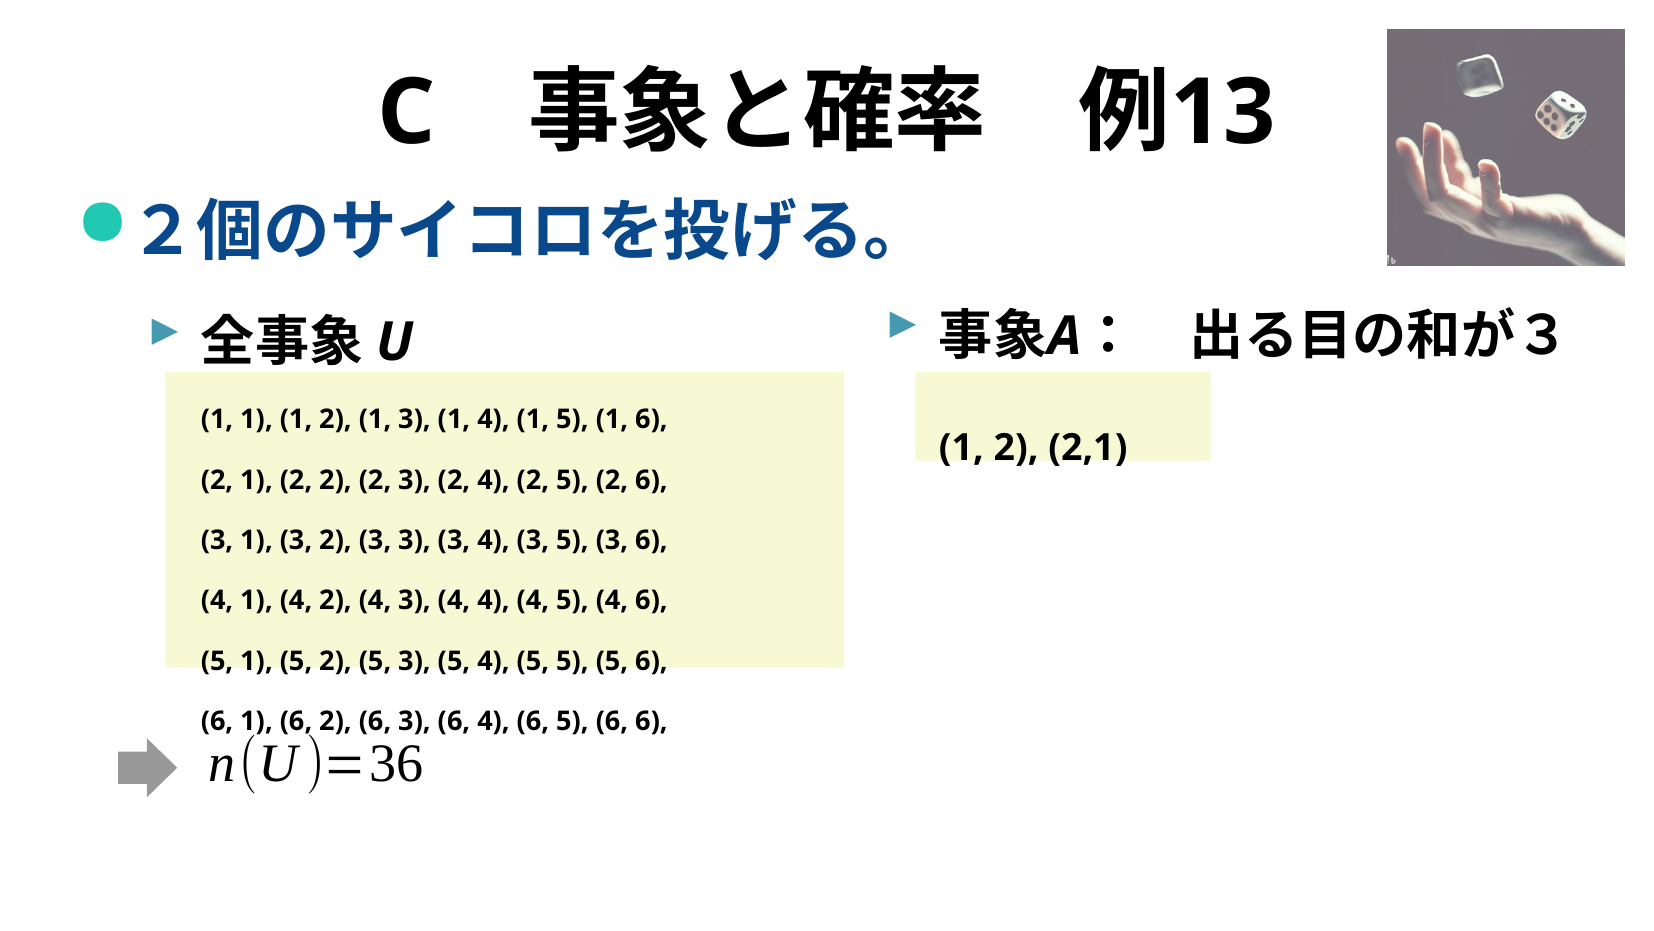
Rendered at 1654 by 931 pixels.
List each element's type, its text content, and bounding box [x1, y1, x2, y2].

text_box [118, 738, 178, 798]
chart [206, 731, 425, 798]
list 事象A： 出る目の和が３ (1, 2), (2,1) [797, 177, 1654, 621]
title C 事象と確率 例13 [29, 29, 1387, 178]
list ２個のサイコロを投げる。 全事象 U (1, 1), (1, 2), (1, 3), (1, 4), (1, 5), (1, 6), (2, 1), (2, 2), (2, 3), (2, 4), (2, 5), (2, 6), (3, 1), (3, 2), (3, 3), (3, 4), (3, 5), (3, 6), (4, 1), (4, 2), (4, 3), (4, 4), (4, 5), (4, 6), (5, 1), (5, 2), (5, 3), (5, 4), (5, 5), (5, 6), (6, 1), (6, 2), (6, 3), (6, 4), (6, 5), (6, 6), [59, 177, 1654, 768]
picture [1387, 29, 1625, 177]
